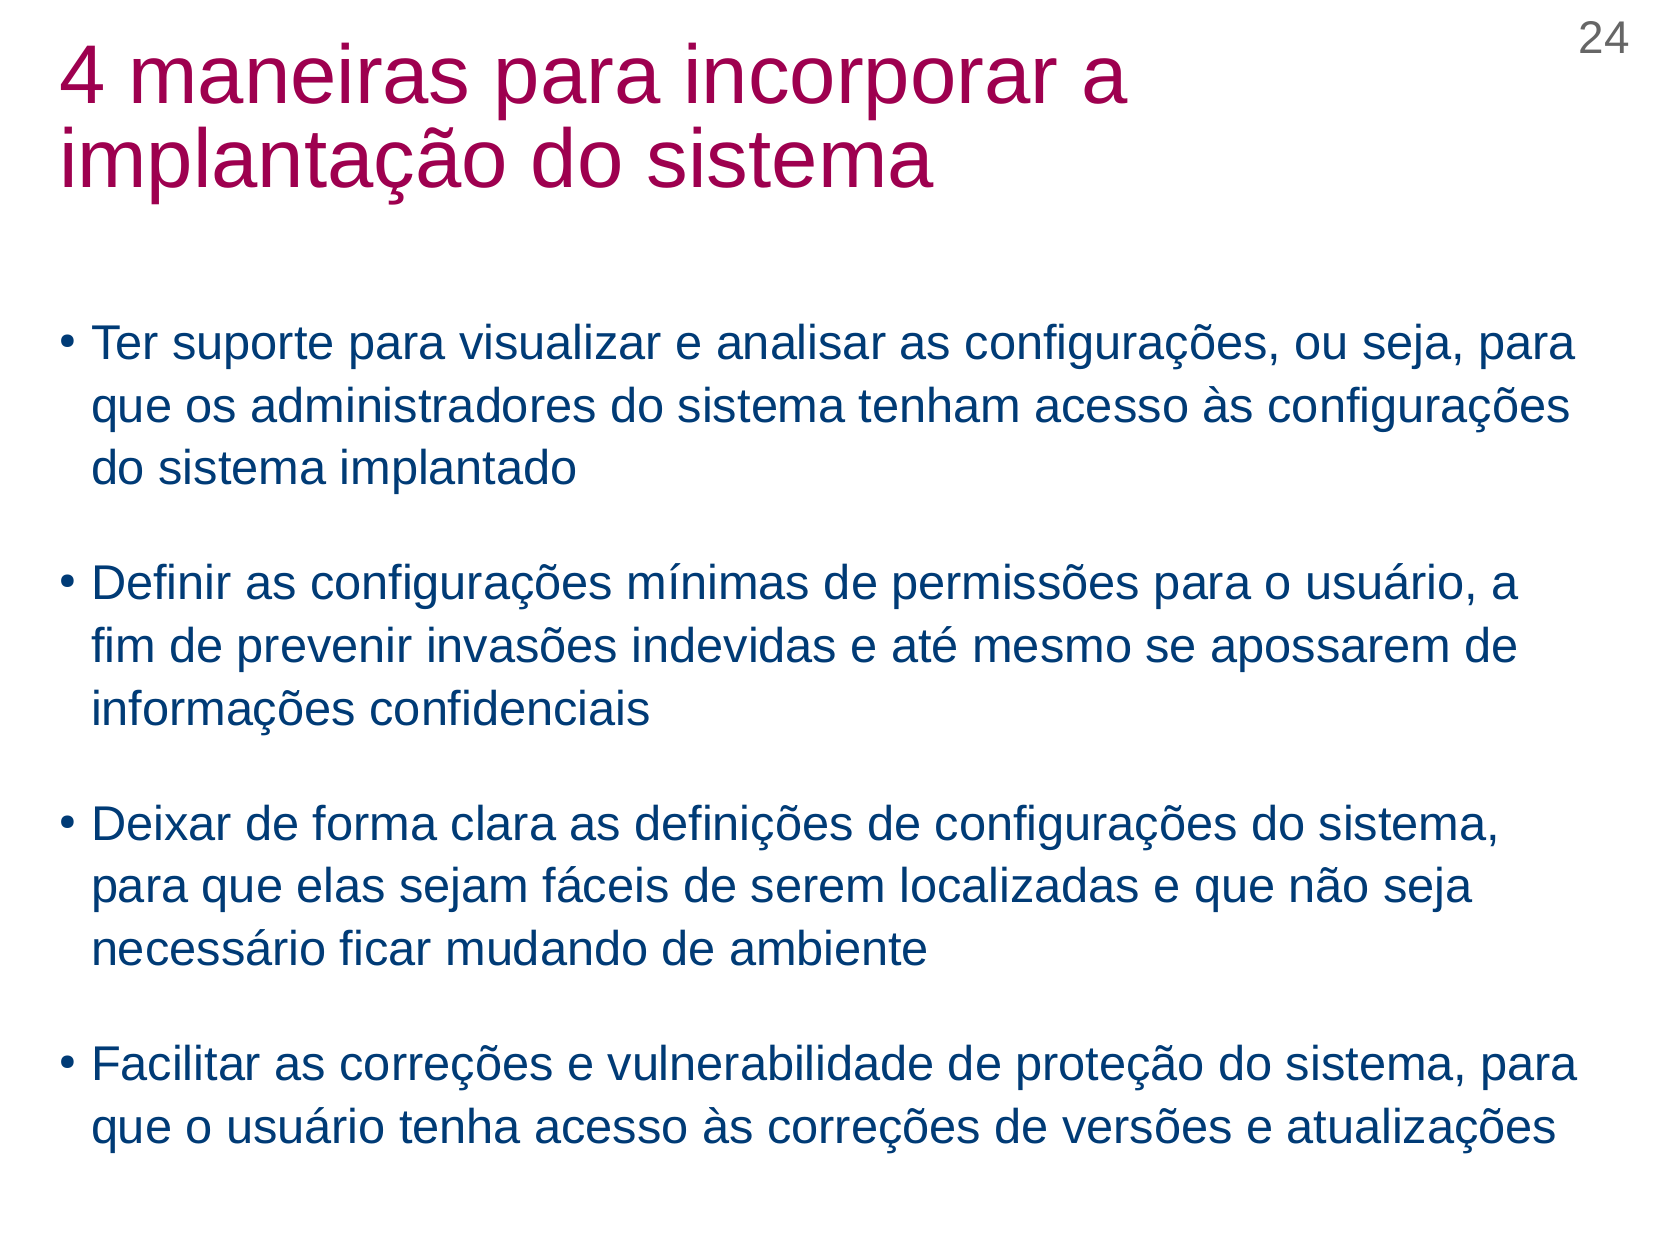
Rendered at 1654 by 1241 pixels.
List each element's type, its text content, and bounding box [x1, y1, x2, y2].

list Ter suporte para visualizar e analisar as configurações, ou seja, para que os administradores do sistema tenham acesso às configurações do sistema implantado Definir as configurações mínimas de permissões para o usuário, a fim de prevenir invasões indevidas e até mesmo se apossarem de informações confidenciais Deixar de forma clara as definições de configurações do sistema, para que elas sejam fáceis de serem localizadas e que não seja necessário ficar mudando de ambiente Facilitar as correções e vulnerabilidade de proteção do sistema, para que o usuário tenha acesso às correções de versões e atualizações [59, 307, 1595, 1211]
title 4 maneiras para incorporar a implantação do sistema [59, 4, 1595, 237]
